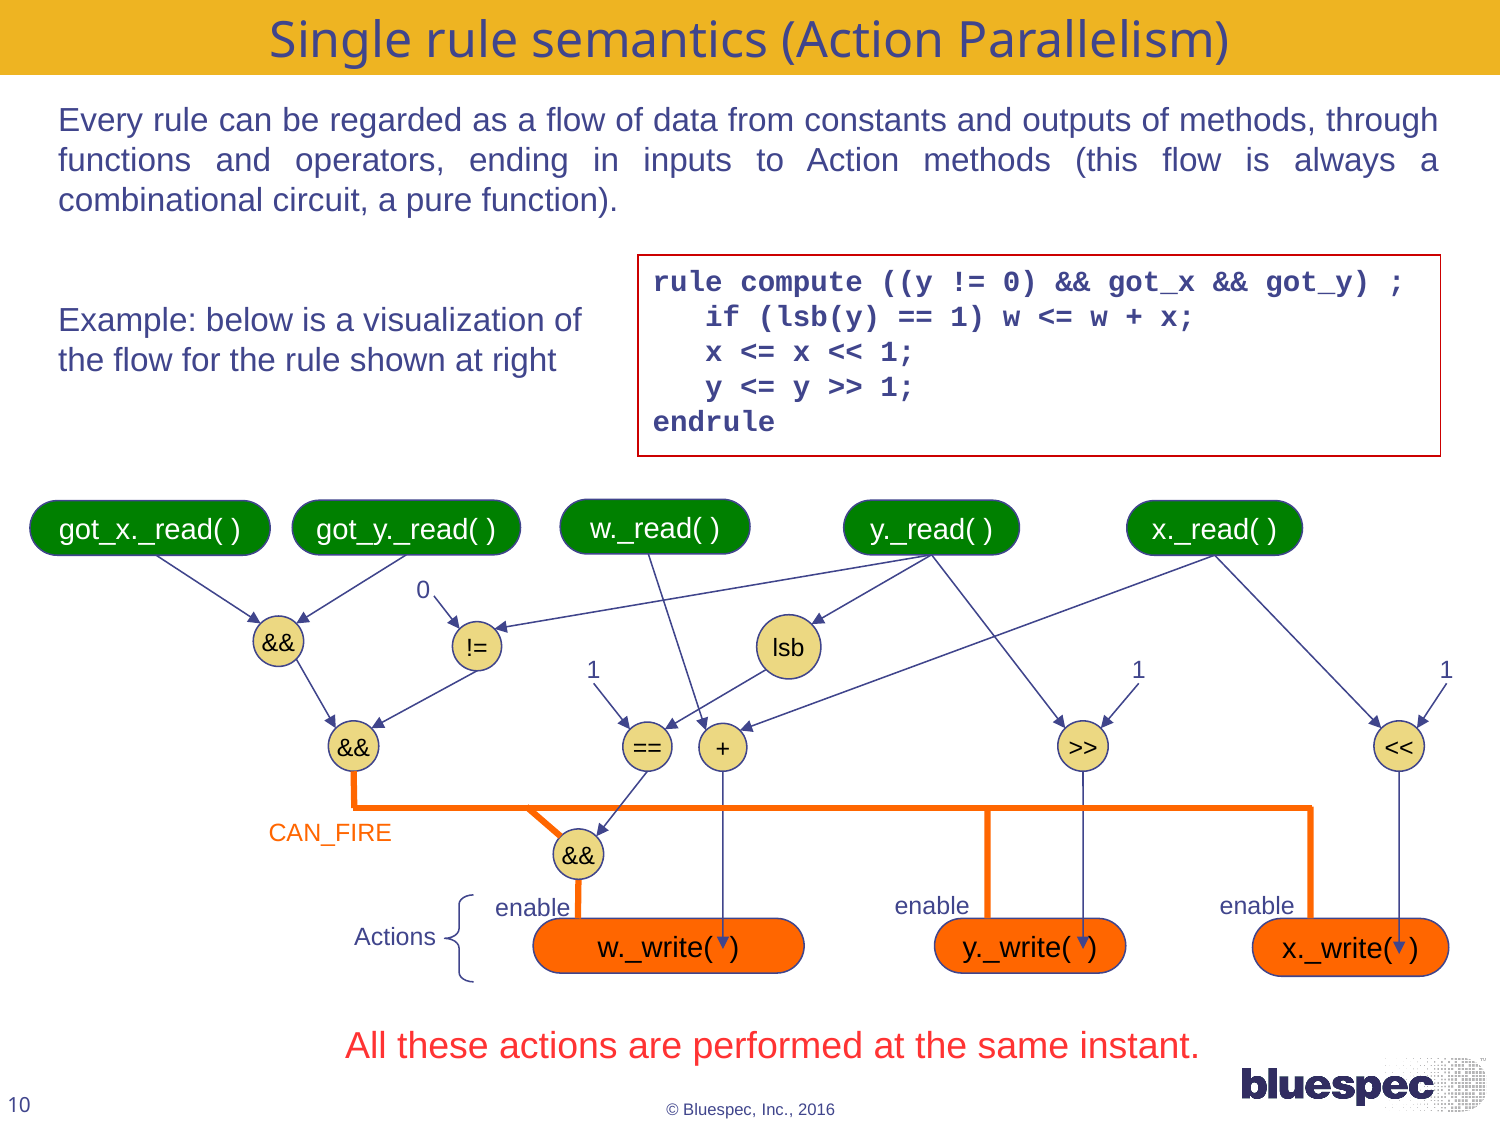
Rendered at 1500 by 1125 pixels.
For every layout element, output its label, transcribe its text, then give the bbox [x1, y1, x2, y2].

text_box >> [1057, 720, 1109, 772]
text_box y._write( ) [934, 918, 1126, 974]
text_box rule compute ((y != 0) && got_x && got_y) ; if (lsb(y) == 1) w <= w + x; x <= x << 1; y <= y >> 1; endrule [638, 255, 1441, 457]
text_box enable [1219, 889, 1296, 920]
text_box enable [495, 890, 571, 922]
text_box 1 [586, 653, 601, 684]
text_box && [553, 828, 604, 880]
text_box 0 [416, 573, 431, 604]
text_box == [622, 722, 672, 772]
text_box != [452, 621, 502, 671]
text_box All these actions are performed at the same instant. [330, 1017, 1216, 1075]
text_box lsb [756, 614, 821, 679]
text_box w._write( ) [533, 918, 805, 974]
text_box x._write( ) [1252, 918, 1449, 977]
text_box << [1373, 720, 1425, 772]
text_box Every rule can be regarded as a flow of data from constants and outputs of methods, through functions and operators, ending in inputs to Action methods (this flow is always a combinational circuit, a pure function). [43, 91, 1456, 226]
text_box CAN_FIRE [268, 816, 393, 847]
picture [1242, 1058, 1487, 1112]
text_box enable [894, 889, 971, 920]
text_box x._read( ) [1126, 500, 1303, 556]
text_box got_x._read( ) [29, 500, 271, 556]
text_box Single rule semantics (Action Parallelism) [0, 0, 1500, 75]
text_box + [698, 723, 747, 772]
slide_number <number> [7, 1044, 320, 1120]
text_box w._read( ) [560, 499, 751, 554]
text_box got_y._read( ) [292, 500, 521, 555]
text_box && [328, 720, 379, 772]
text_box 1 [1439, 653, 1454, 684]
text_box Example: below is a visualization of the flow for the rule shown at right [43, 290, 606, 386]
text_box 1 [1131, 653, 1146, 684]
text_box && [253, 616, 304, 667]
text_box Actions [354, 919, 437, 951]
text_box y._read( ) [843, 500, 1020, 555]
